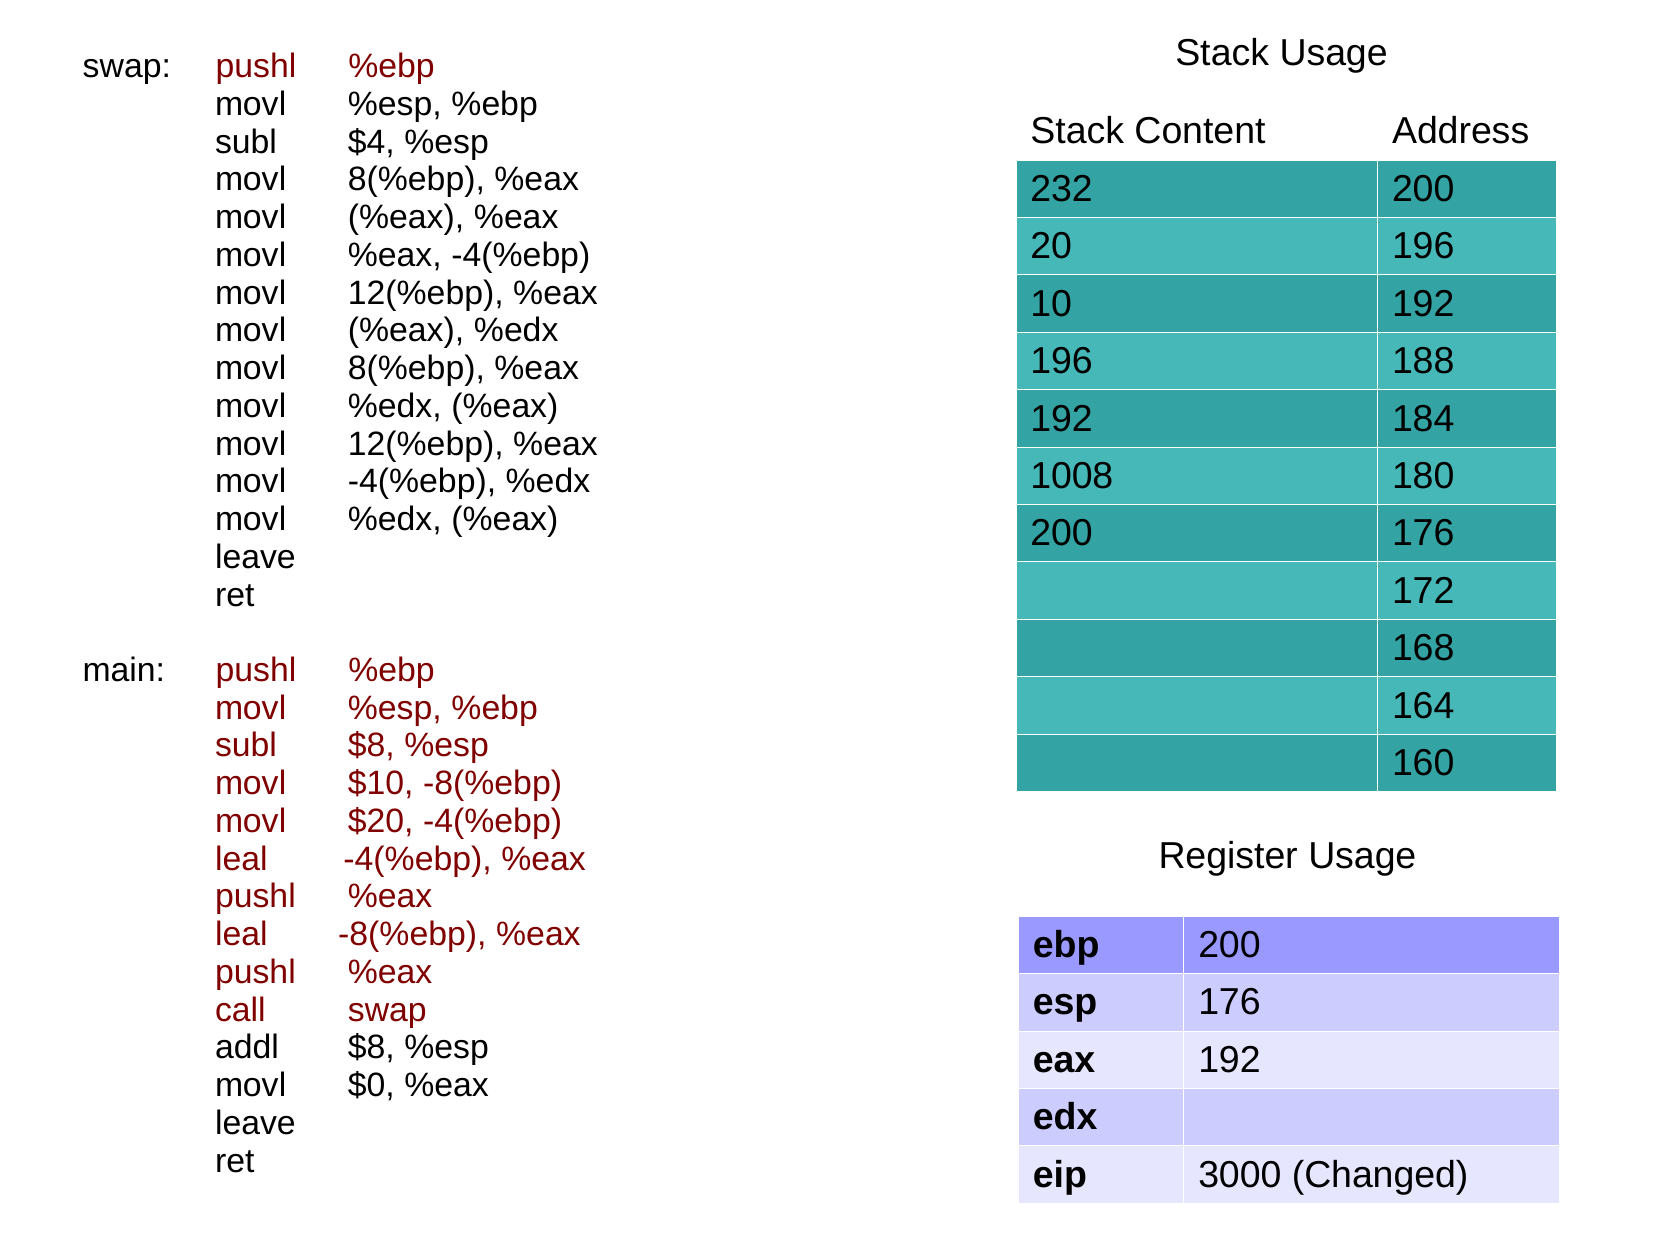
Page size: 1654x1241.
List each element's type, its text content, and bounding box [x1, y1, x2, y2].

table_cell 176 [1378, 505, 1556, 561]
table_cell [1017, 562, 1377, 619]
table_cell 196 [1017, 333, 1377, 389]
table_cell [1184, 1089, 1559, 1145]
table_cell [1017, 677, 1377, 734]
table_header Address [1378, 103, 1556, 160]
table_cell 200 [1017, 505, 1377, 561]
table_cell 192 [1017, 390, 1377, 447]
table_cell 180 [1378, 448, 1556, 504]
text_box Stack Usage [1009, 23, 1554, 81]
table_cell esp [1019, 974, 1183, 1031]
table_cell 160 [1378, 735, 1556, 791]
table_cell 164 [1378, 677, 1556, 734]
table_cell [1017, 620, 1377, 676]
table_cell 196 [1378, 218, 1556, 274]
table_cell 172 [1378, 562, 1556, 619]
table_cell edx [1019, 1089, 1183, 1145]
table_cell eip [1019, 1146, 1183, 1203]
table_cell 176 [1184, 974, 1559, 1031]
text_box Register Usage [1015, 826, 1560, 884]
table_cell 20 [1017, 218, 1377, 274]
table_cell 1008 [1017, 448, 1377, 504]
table_cell 10 [1017, 275, 1377, 332]
table_cell 192 [1184, 1032, 1559, 1088]
table_cell [1017, 735, 1377, 791]
list swap: pushl %ebp movl %esp, %ebp subl $4, %esp movl 8(%ebp), %eax movl (%eax), %eax movl %eax, -4(%ebp) movl 12(%ebp), %eax movl (%eax), %edx movl 8(%ebp), %eax movl %edx, (%eax) movl 12(%ebp), %eax movl -4(%ebp), %edx movl %edx, (%eax) leave ret main: pushl %ebp movl %esp, %ebp subl $8, %esp movl $10, -8(%ebp) movl $20, -4(%ebp) leal -4(%ebp), %eax pushl %eax leal -8(%ebp), %eax pushl %eax call swap addl $8, %esp movl $0, %eax leave ret [82, 47, 969, 1182]
table_cell 168 [1378, 620, 1556, 676]
table_cell eax [1019, 1032, 1183, 1088]
table_header 200 [1184, 917, 1559, 973]
table_header Stack Content [1017, 103, 1377, 160]
table_cell 232 [1017, 161, 1377, 217]
table_cell 200 [1378, 161, 1556, 217]
table_cell 184 [1378, 390, 1556, 447]
table_cell 192 [1378, 275, 1556, 332]
table_cell 3000 (Changed) [1184, 1146, 1559, 1203]
table_cell 188 [1378, 333, 1556, 389]
table_header ebp [1019, 917, 1183, 973]
